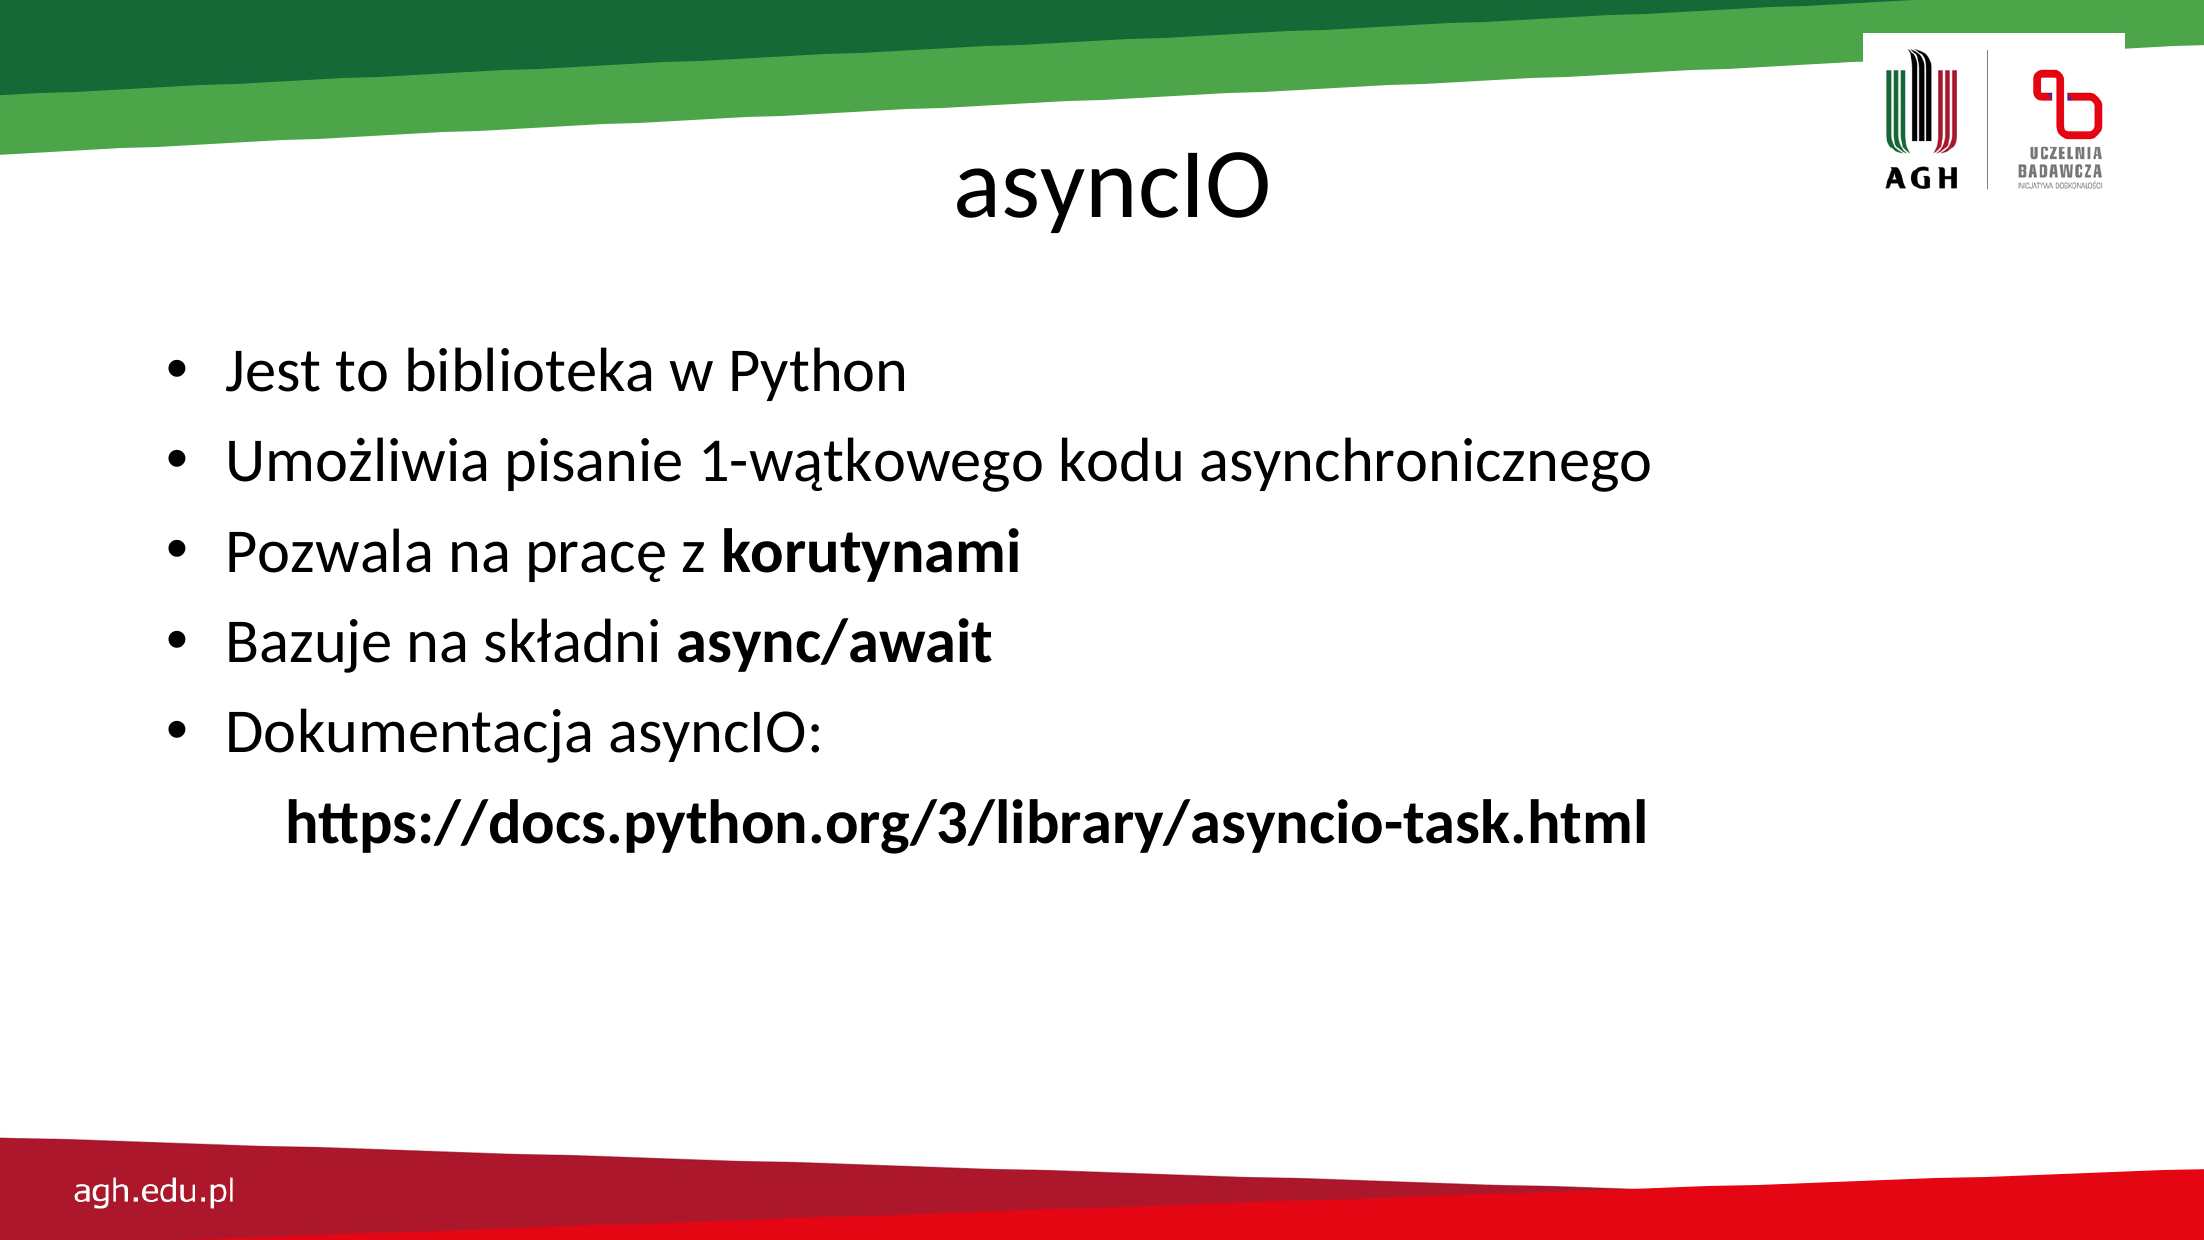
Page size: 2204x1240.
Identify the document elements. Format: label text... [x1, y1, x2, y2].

list Jest to biblioteka w Python Umożliwia pisanie 1-wątkowego kodu asynchronicznego Pozwala na pracę z korutynami Bazuje na składni async/await Dokumentacja asyncIO: https://docs.python.org/3/library/asyncio-task.html [151, 329, 2053, 1117]
title asyncIO [151, 65, 2053, 306]
